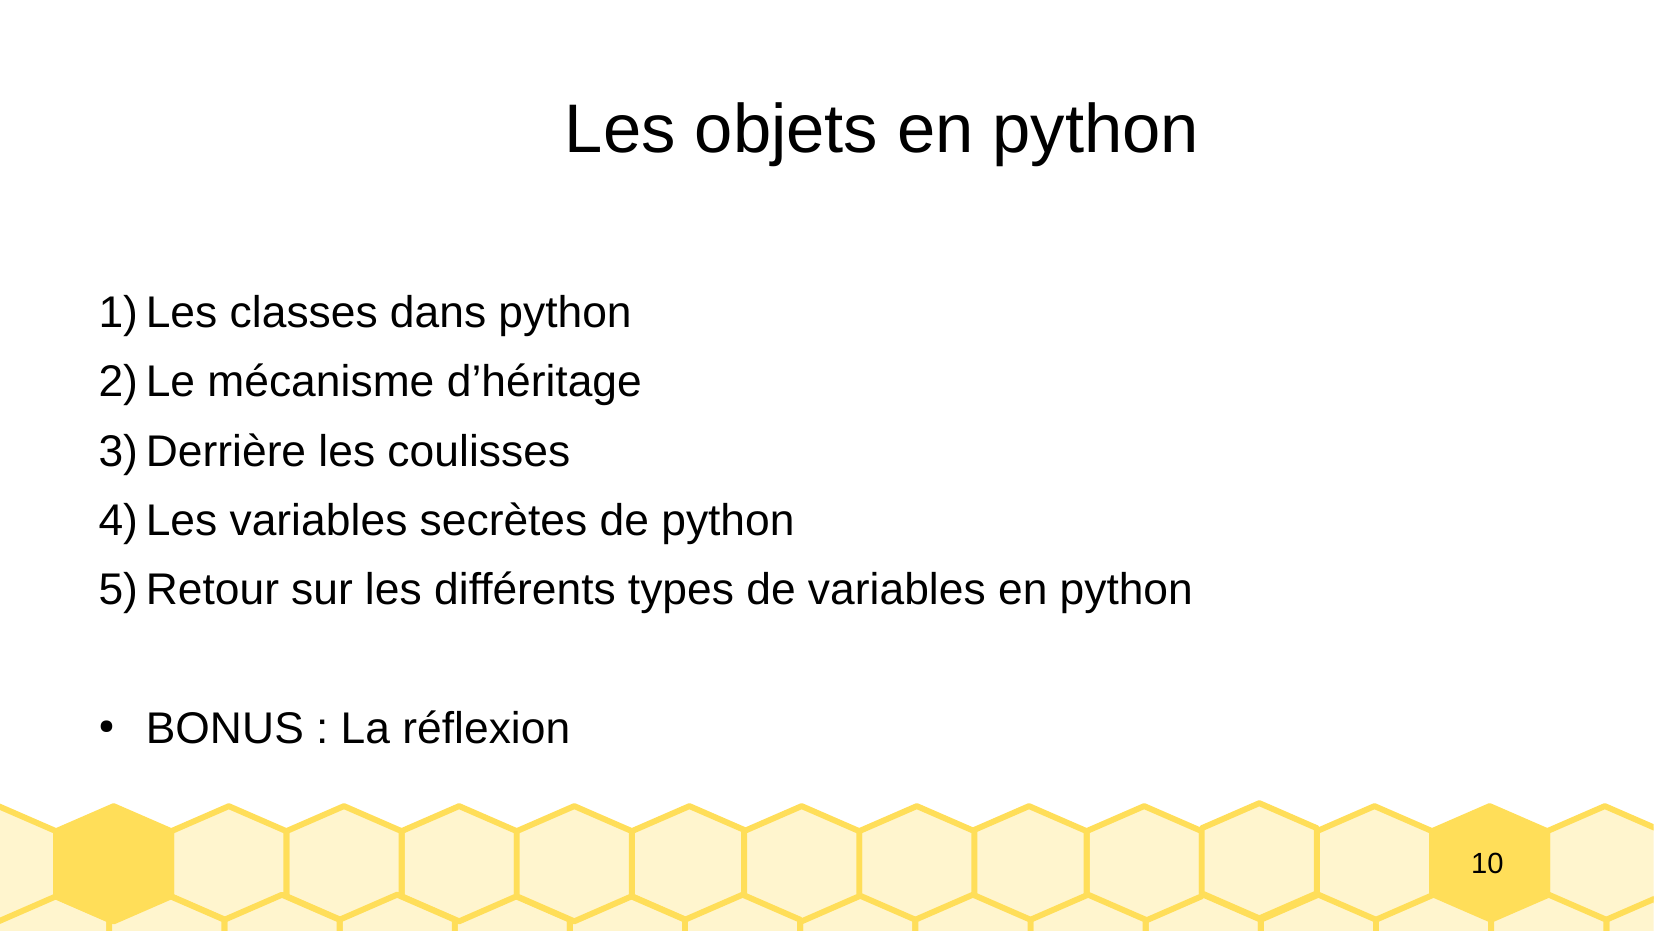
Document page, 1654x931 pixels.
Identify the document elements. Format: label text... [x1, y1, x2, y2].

list Les classes dans python Le mécanisme d’héritage Derrière les coulisses Les variables secrètes de python Retour sur les différents types de variables en python BONUS : La réflexion [82, 217, 1571, 758]
title Les objets en python [147, 51, 1636, 207]
